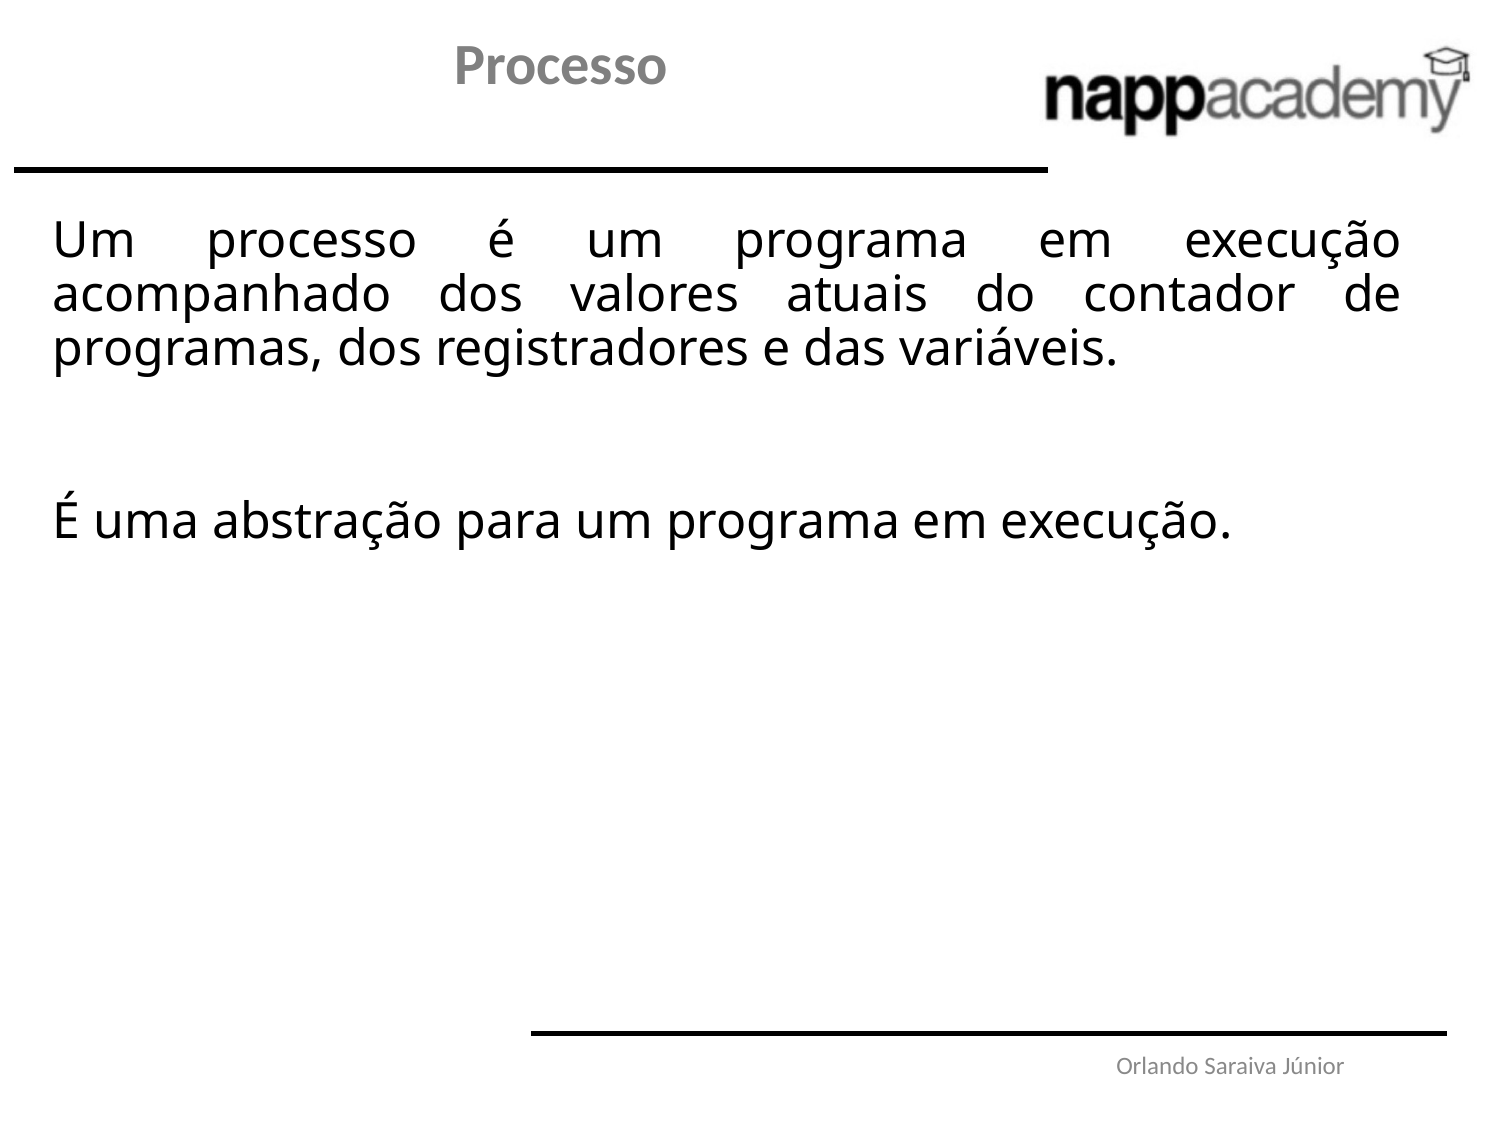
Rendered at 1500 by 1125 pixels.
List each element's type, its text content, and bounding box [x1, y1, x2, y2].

list Um processo é um programa em execução acompanhado dos valores atuais do contador de programas, dos registradores e das variáveis. É uma abstração para um programa em execução. [37, 206, 1418, 990]
title Processo [29, 19, 1093, 207]
picture [1039, 17, 1477, 148]
